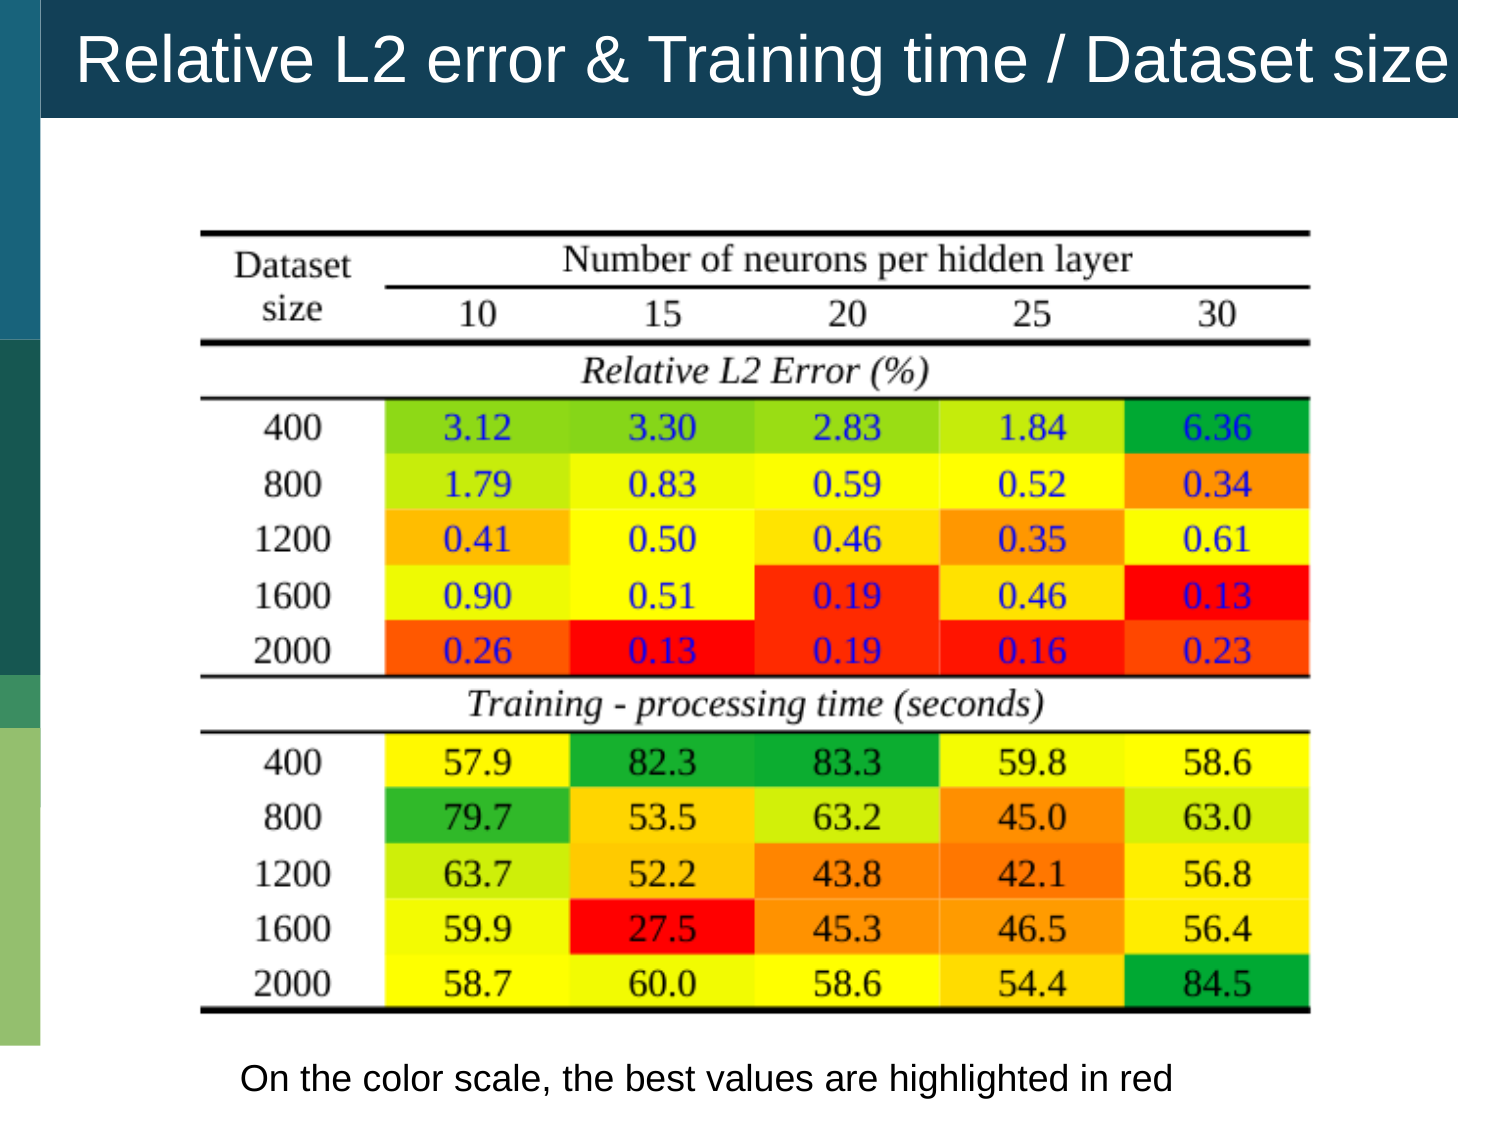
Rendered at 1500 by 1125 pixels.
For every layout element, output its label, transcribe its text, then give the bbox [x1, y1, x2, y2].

title Relative L2 error & Training time / Dataset size [75, 0, 1458, 118]
picture [195, 221, 1319, 1021]
text_box On the color scale, the best values are highlighted in red [225, 1050, 1426, 1107]
